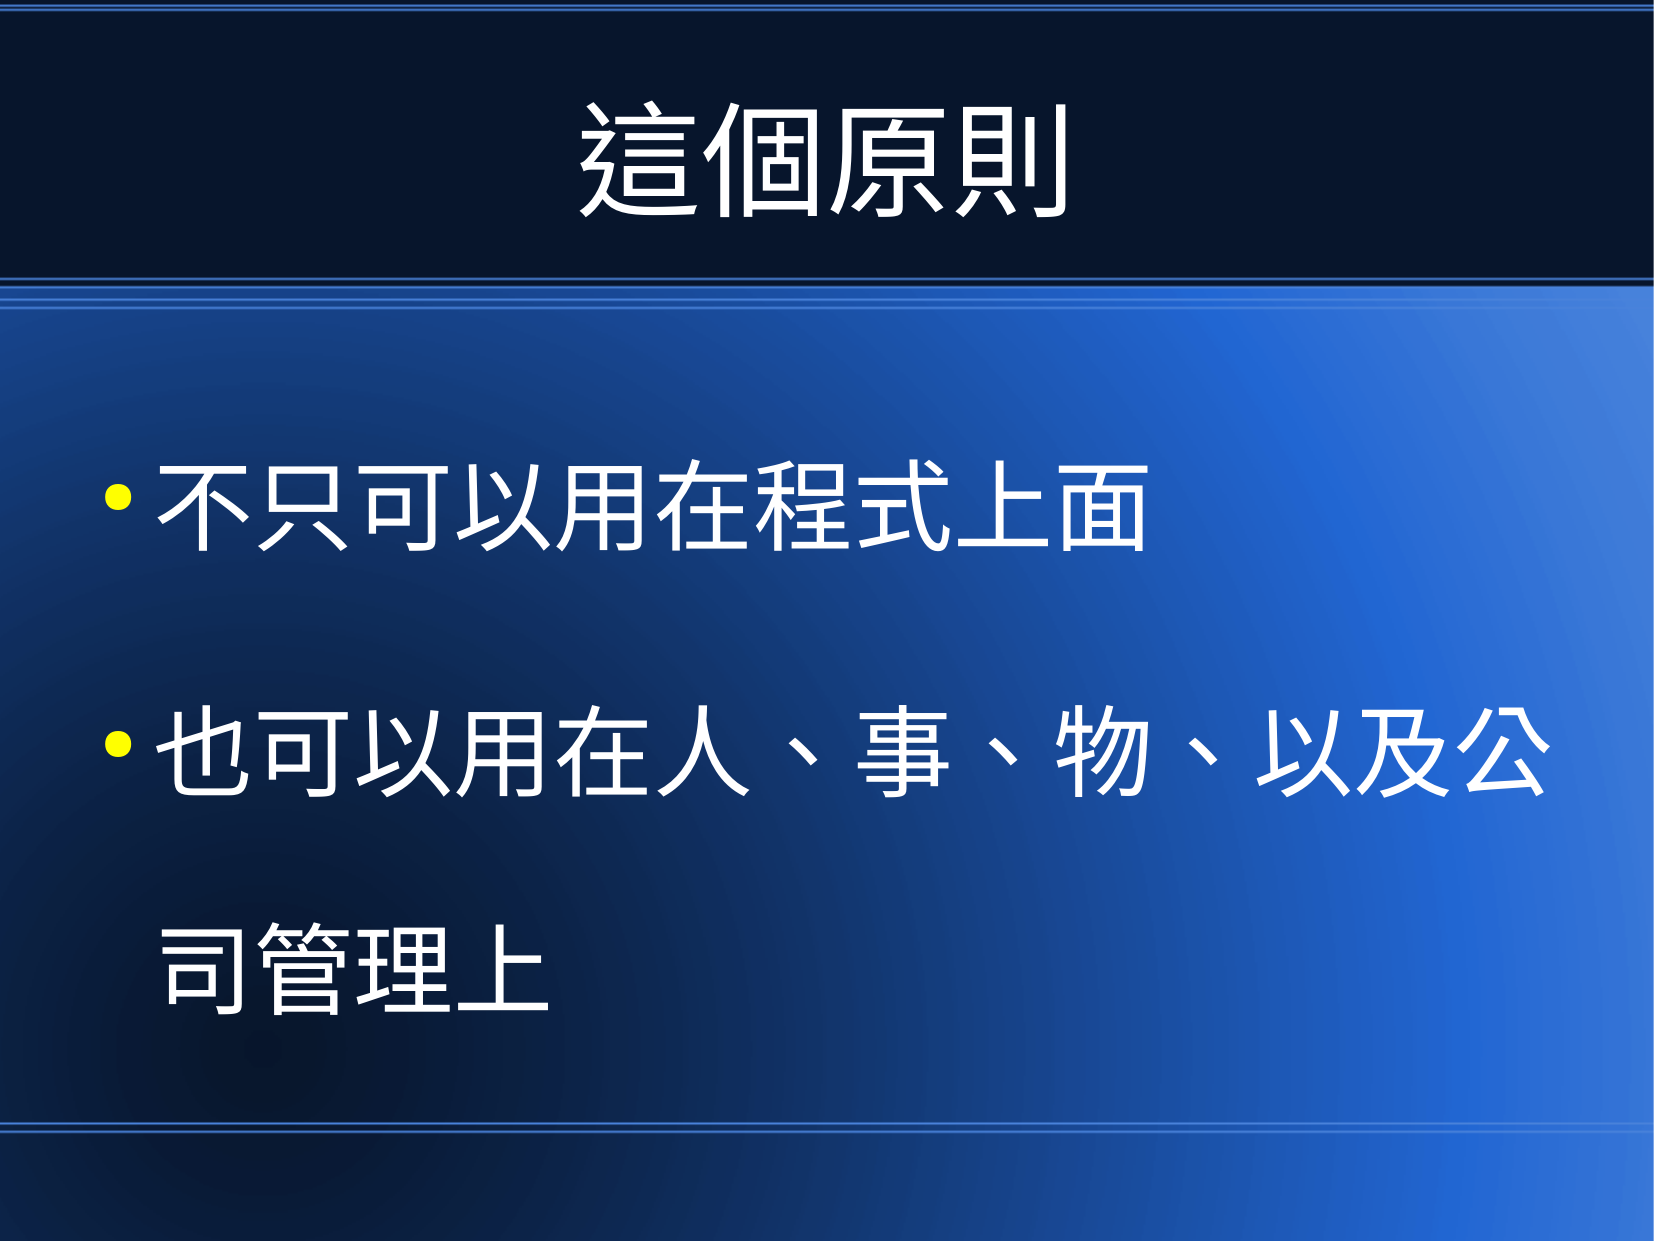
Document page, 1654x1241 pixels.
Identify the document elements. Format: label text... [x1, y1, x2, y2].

picture [0, 0, 1654, 1241]
list 不只可以用在程式上面 也可以用在人、事、物、以及公司管理上 [82, 355, 1571, 1241]
title 這個原則 [82, 49, 1571, 257]
